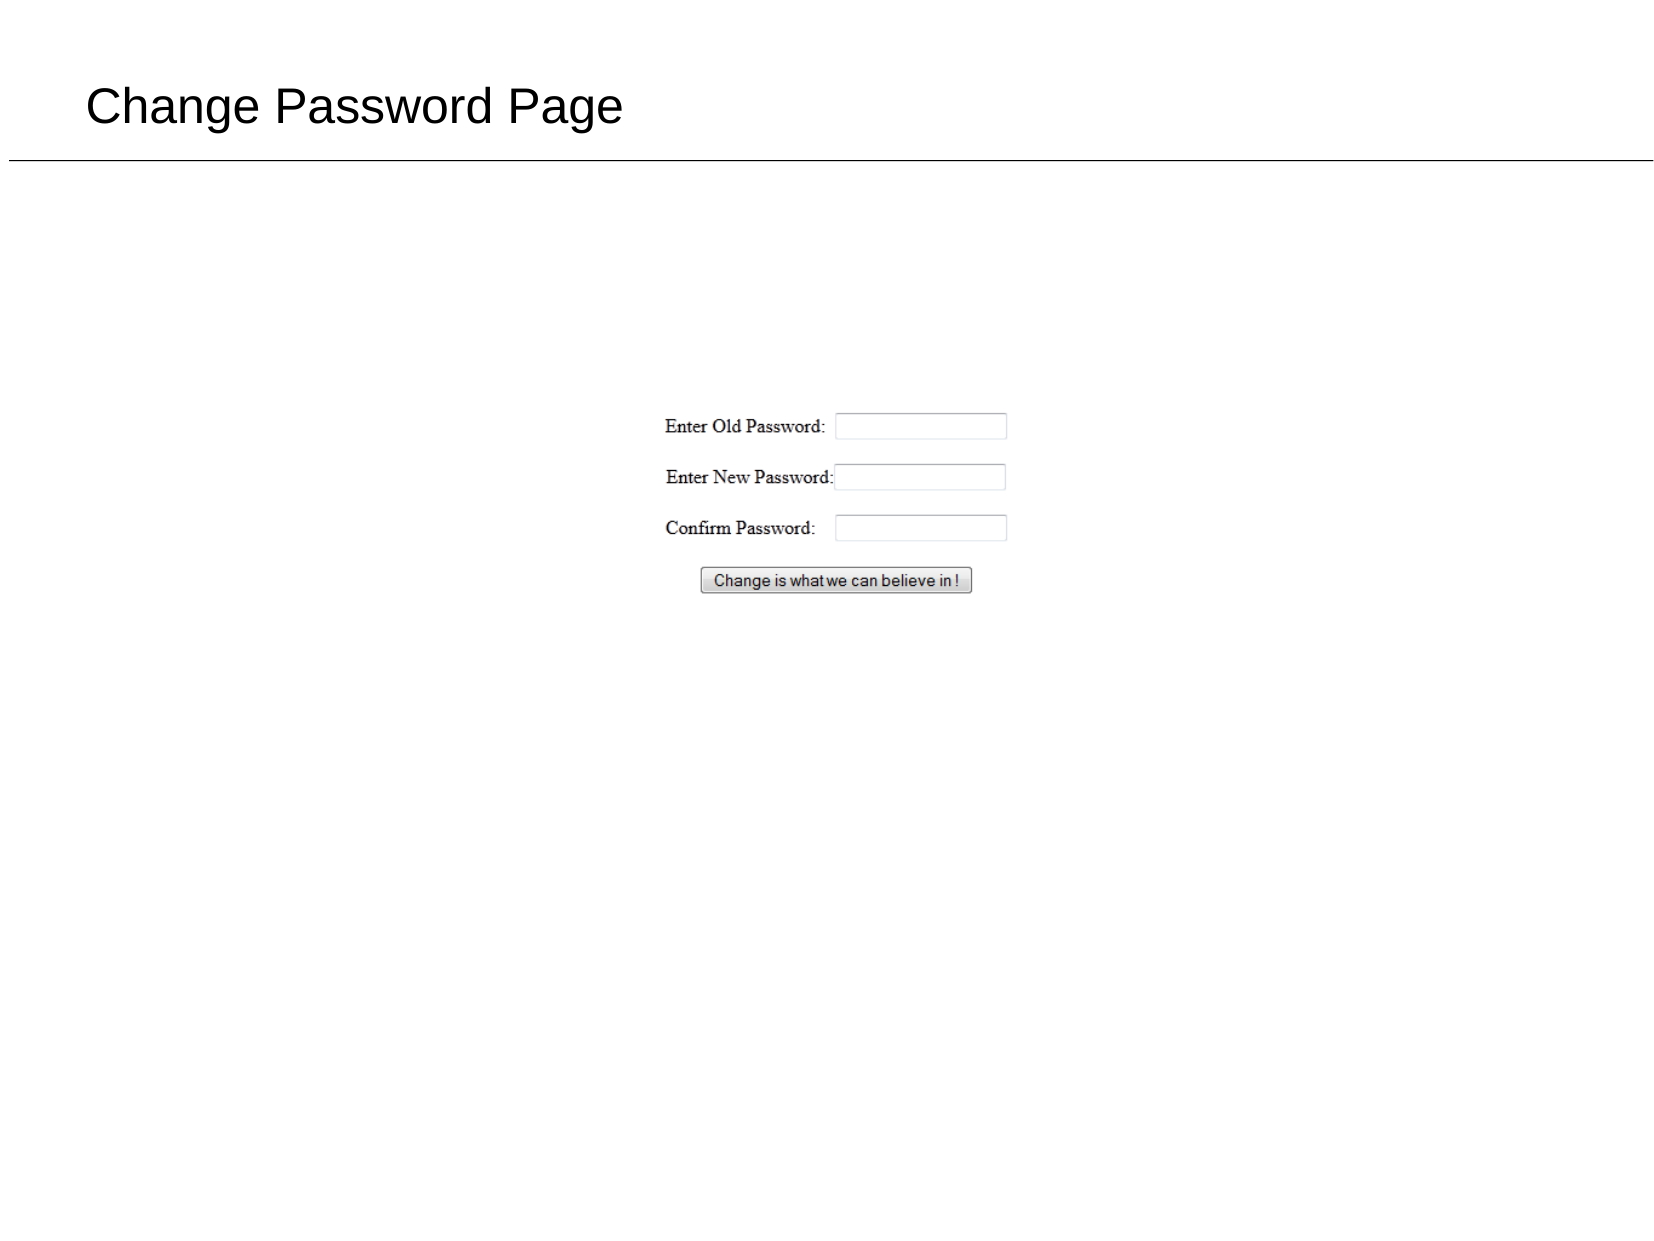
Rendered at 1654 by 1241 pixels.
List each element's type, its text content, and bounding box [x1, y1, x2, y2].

text_box Change Password Page [70, 70, 1229, 142]
picture [9, 160, 1654, 1090]
